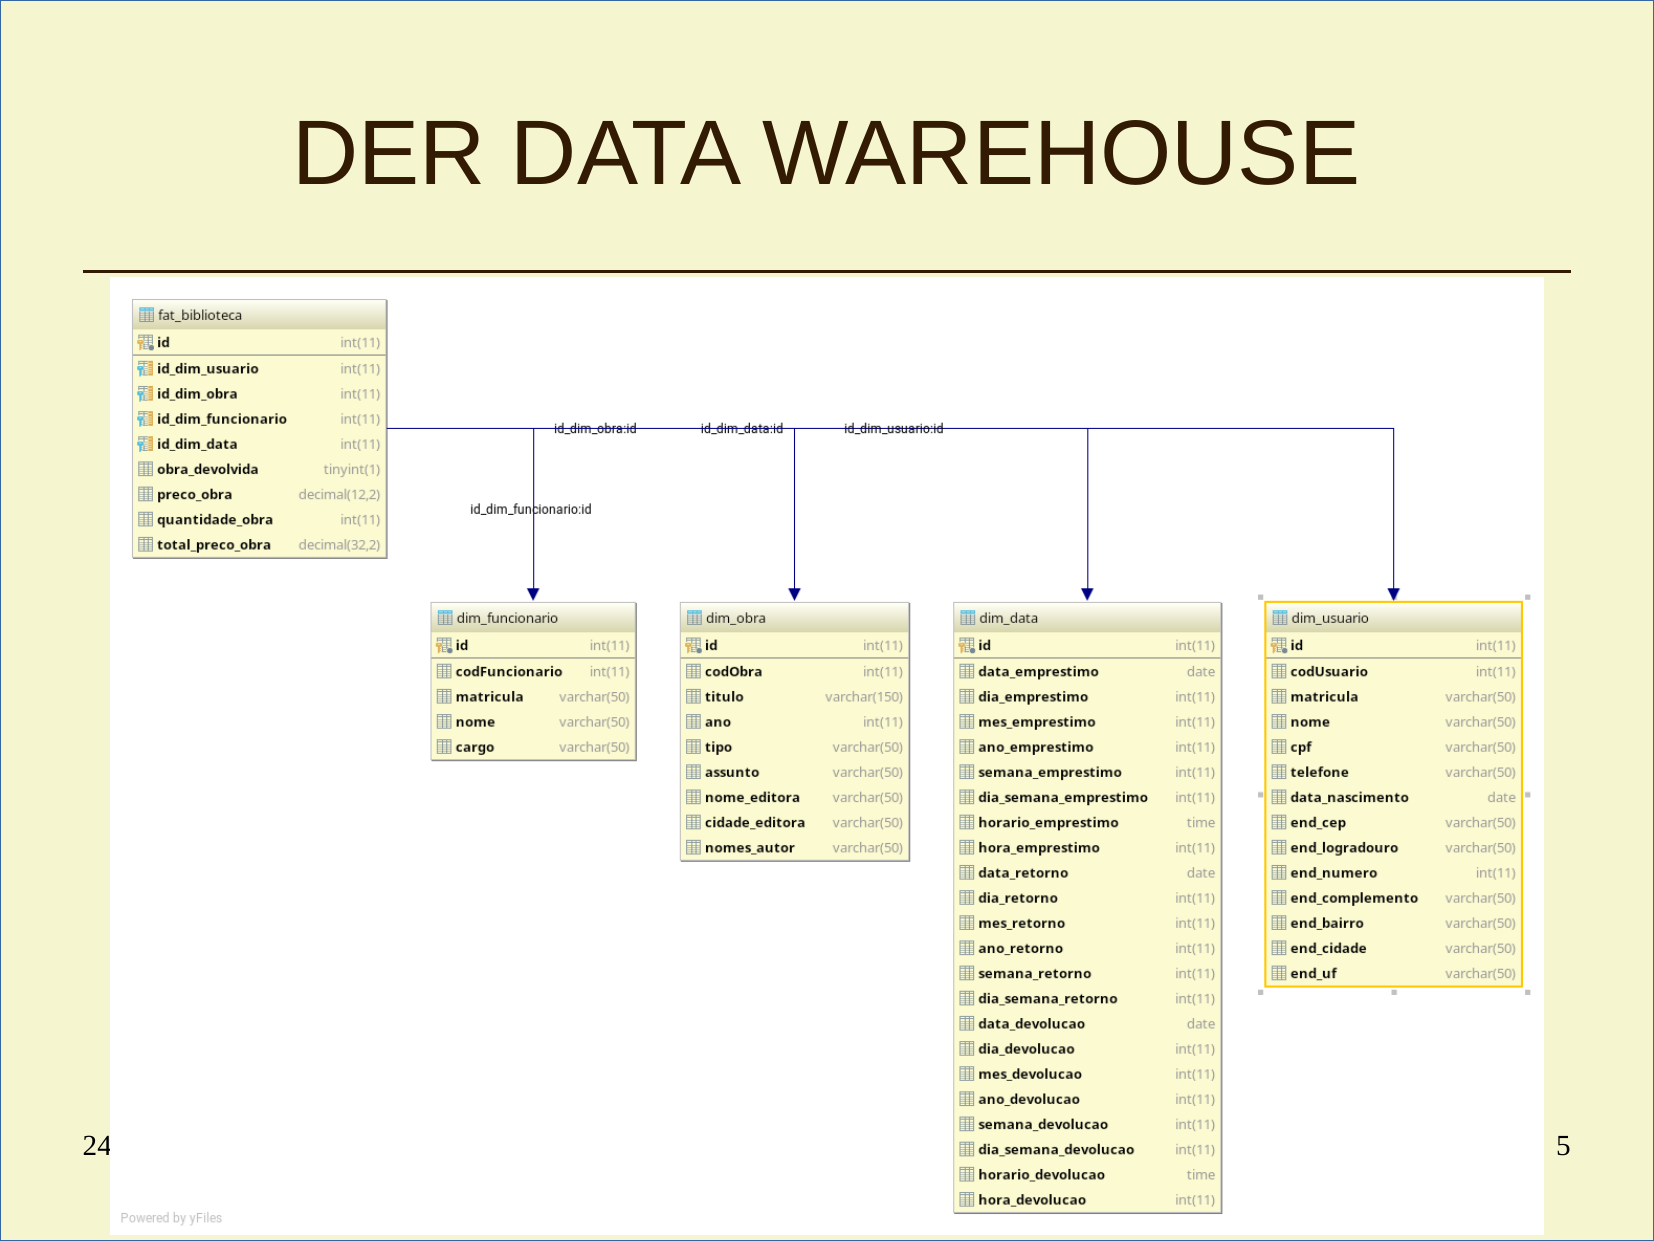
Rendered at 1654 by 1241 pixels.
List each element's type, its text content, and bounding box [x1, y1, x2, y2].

title DER DATA WAREHOUSE [82, 49, 1571, 257]
picture [110, 277, 1544, 1235]
